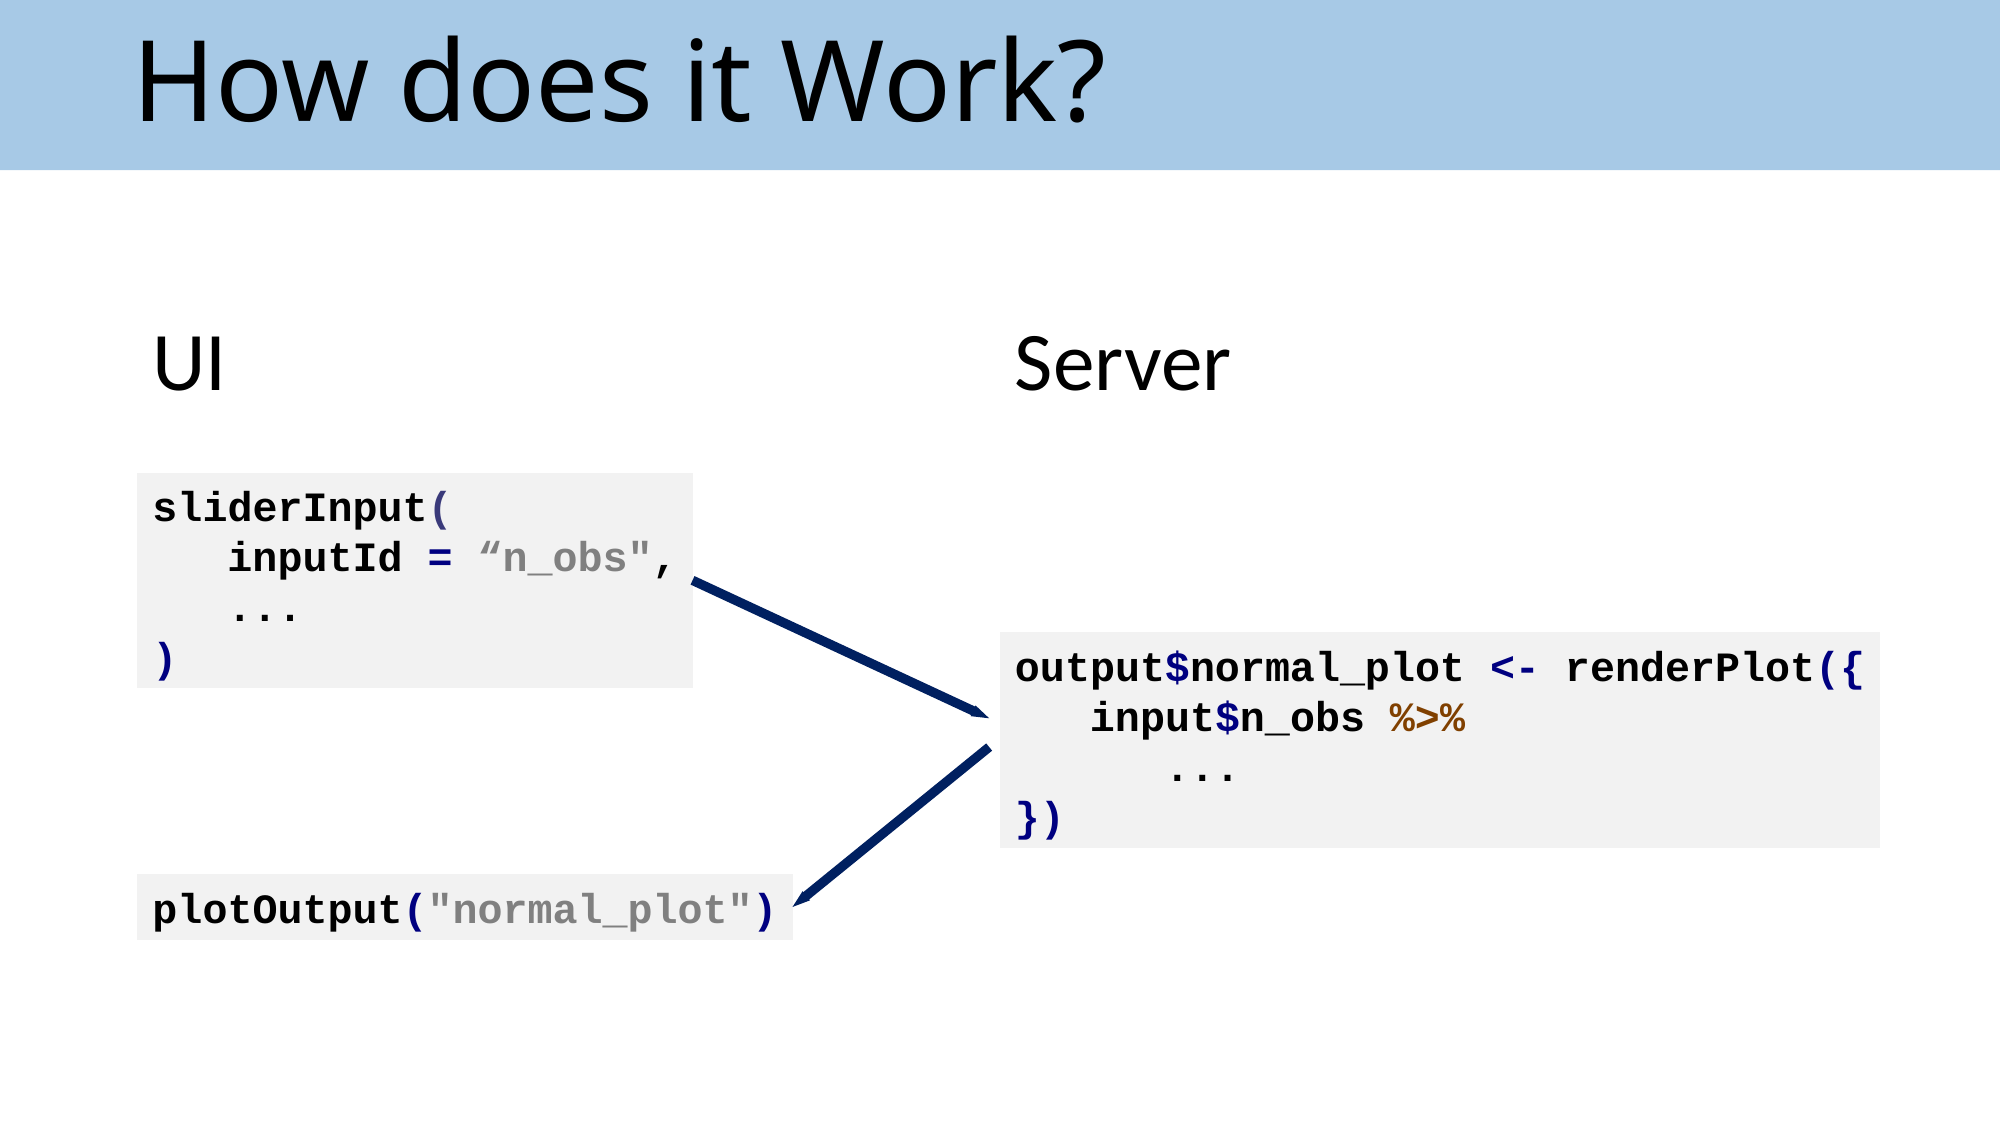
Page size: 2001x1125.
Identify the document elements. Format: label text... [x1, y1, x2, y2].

title How does it Work? [0, 0, 2000, 171]
text_box UI [137, 299, 242, 415]
text_box Server [1000, 299, 1247, 415]
text_box sliderInput( inputId = “n_obs", ... ) [137, 473, 693, 688]
text_box plotOutput("normal_plot") [137, 874, 793, 940]
text_box output$normal_plot <- renderPlot({ input$n_obs %>% ... }) [1000, 632, 1880, 848]
